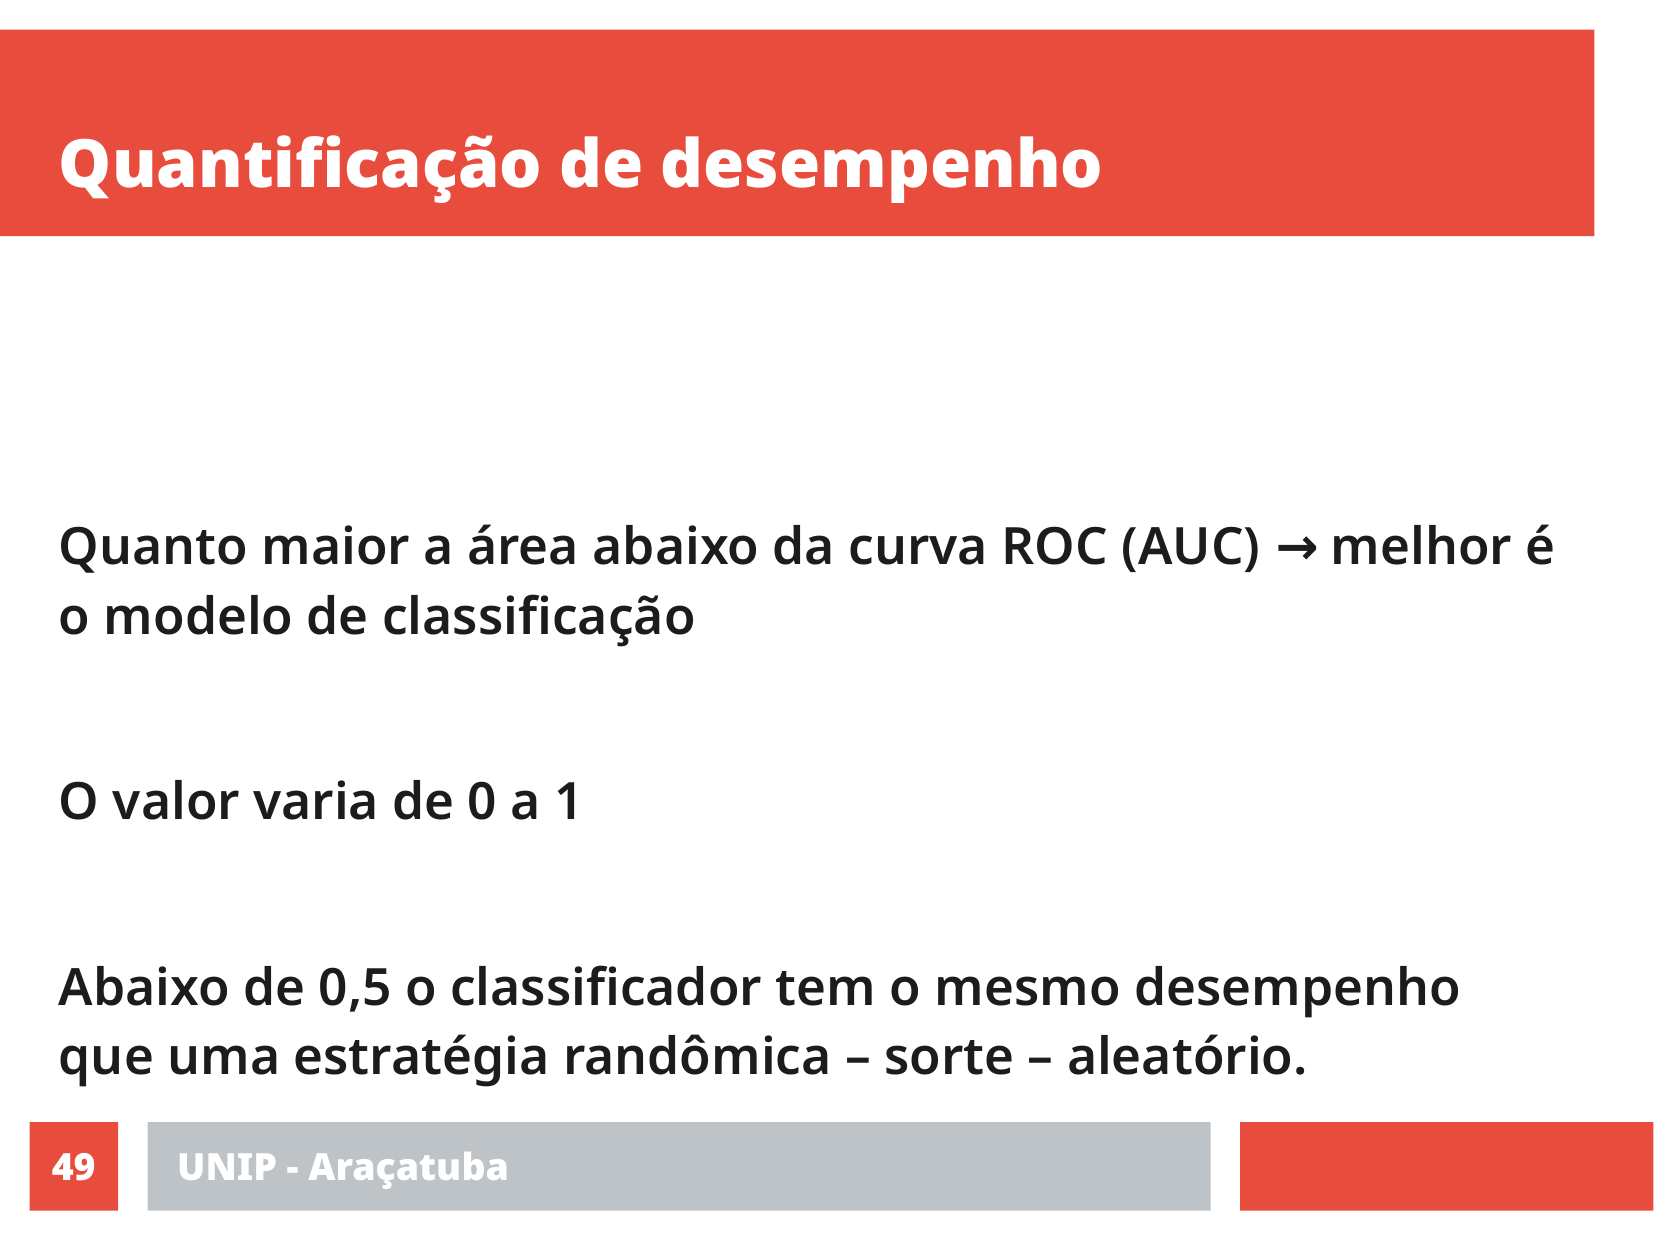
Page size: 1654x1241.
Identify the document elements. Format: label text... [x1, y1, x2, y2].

title Quantificação de desempenho [59, 59, 1595, 207]
list Quanto maior a área abaixo da curva ROC (AUC) → melhor é o modelo de classificação O valor varia de 0 a 1 Abaixo de 0,5 o classificador tem o mesmo desempenho que uma estratégia randômica – sorte – aleatório. [59, 324, 1565, 1093]
